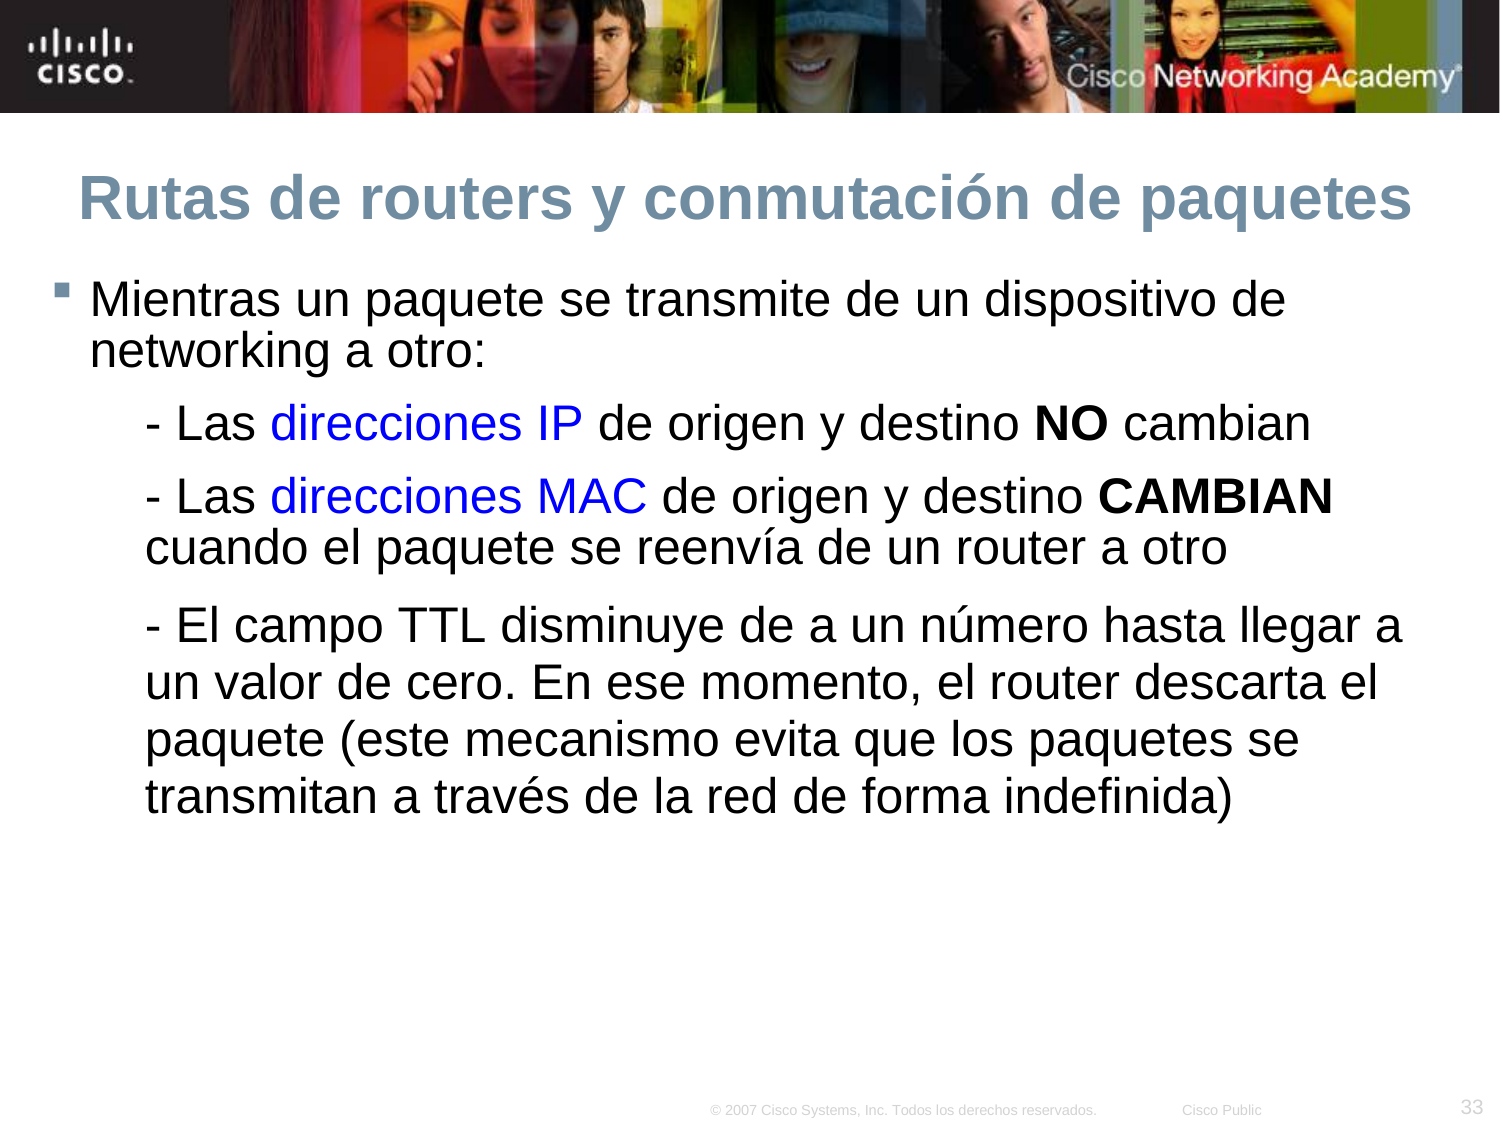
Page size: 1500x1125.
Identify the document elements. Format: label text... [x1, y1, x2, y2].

title Rutas de routers y conmutación de paquetes [64, 102, 1444, 241]
picture [0, 0, 1500, 113]
list Mientras un paquete se transmite de un dispositivo de networking a otro: - Las direcciones IP de origen y destino NO cambian - Las direcciones MAC de origen y destino CAMBIAN cuando el paquete se reenvía de un router a otro - El campo TTL disminuye de a un número hasta llegar a un valor de cero. En ese momento, el router descarta el paquete (este mecanismo evita que los paquetes se transmitan a través de la red de forma indefinida) [37, 269, 1462, 1046]
